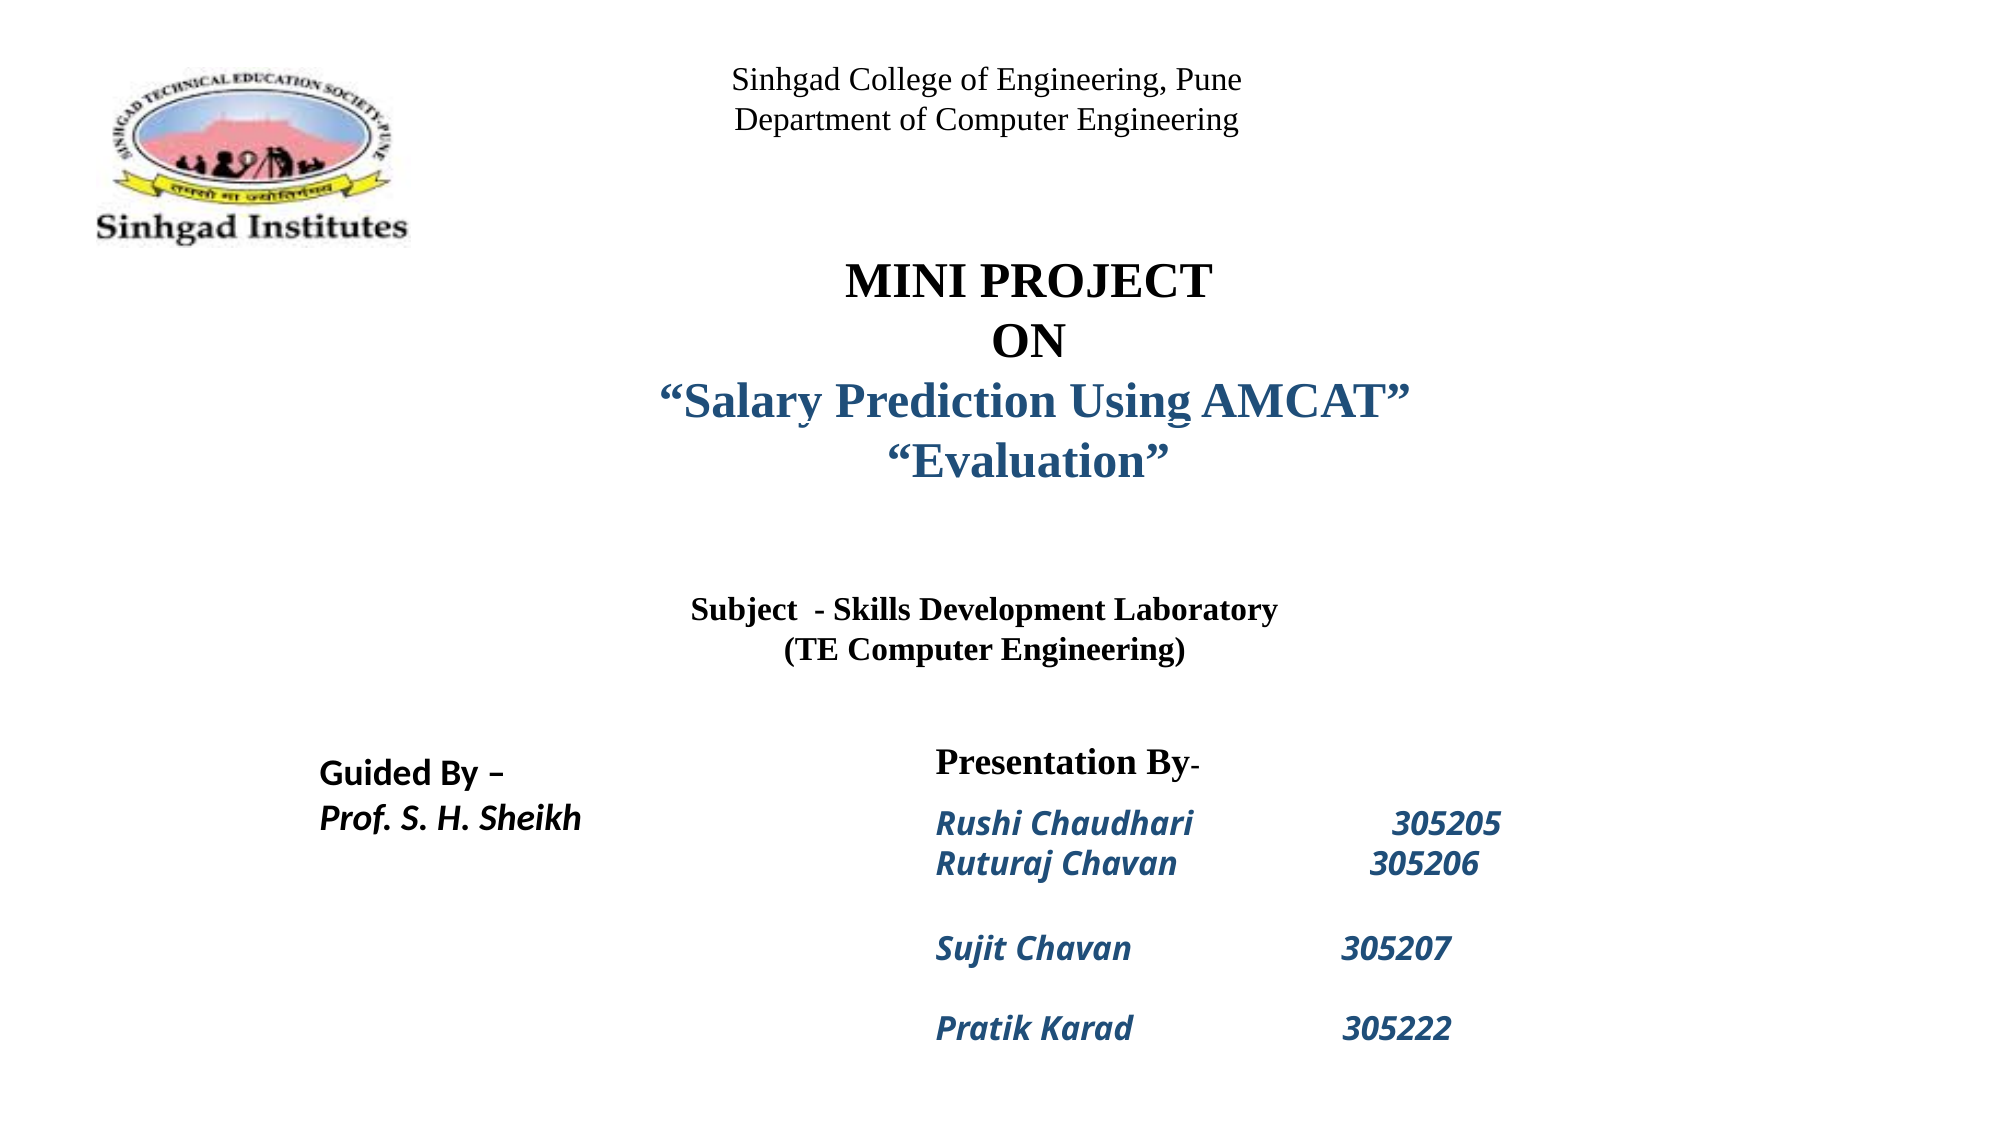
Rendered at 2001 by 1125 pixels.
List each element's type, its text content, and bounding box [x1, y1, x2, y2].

picture [96, 67, 411, 249]
text_box Guided By – Prof. S. H. Sheikh [304, 740, 667, 846]
text_box Subject - Skills Development Laboratory (TE Computer Engineering) [478, 579, 1491, 675]
text_box MINI PROJECT ON “Salary Prediction Using AMCAT” “Evaluation” [553, 157, 1504, 533]
text_box Presentation By- Rushi Chaudhari 305205 Ruturaj Chavan 305206 Sujit Chavan 305207 Pratik Karad 305222 [920, 627, 1734, 1117]
text_box Sinhgad College of Engineering, Pune Department of Computer Engineering [612, 50, 1363, 145]
